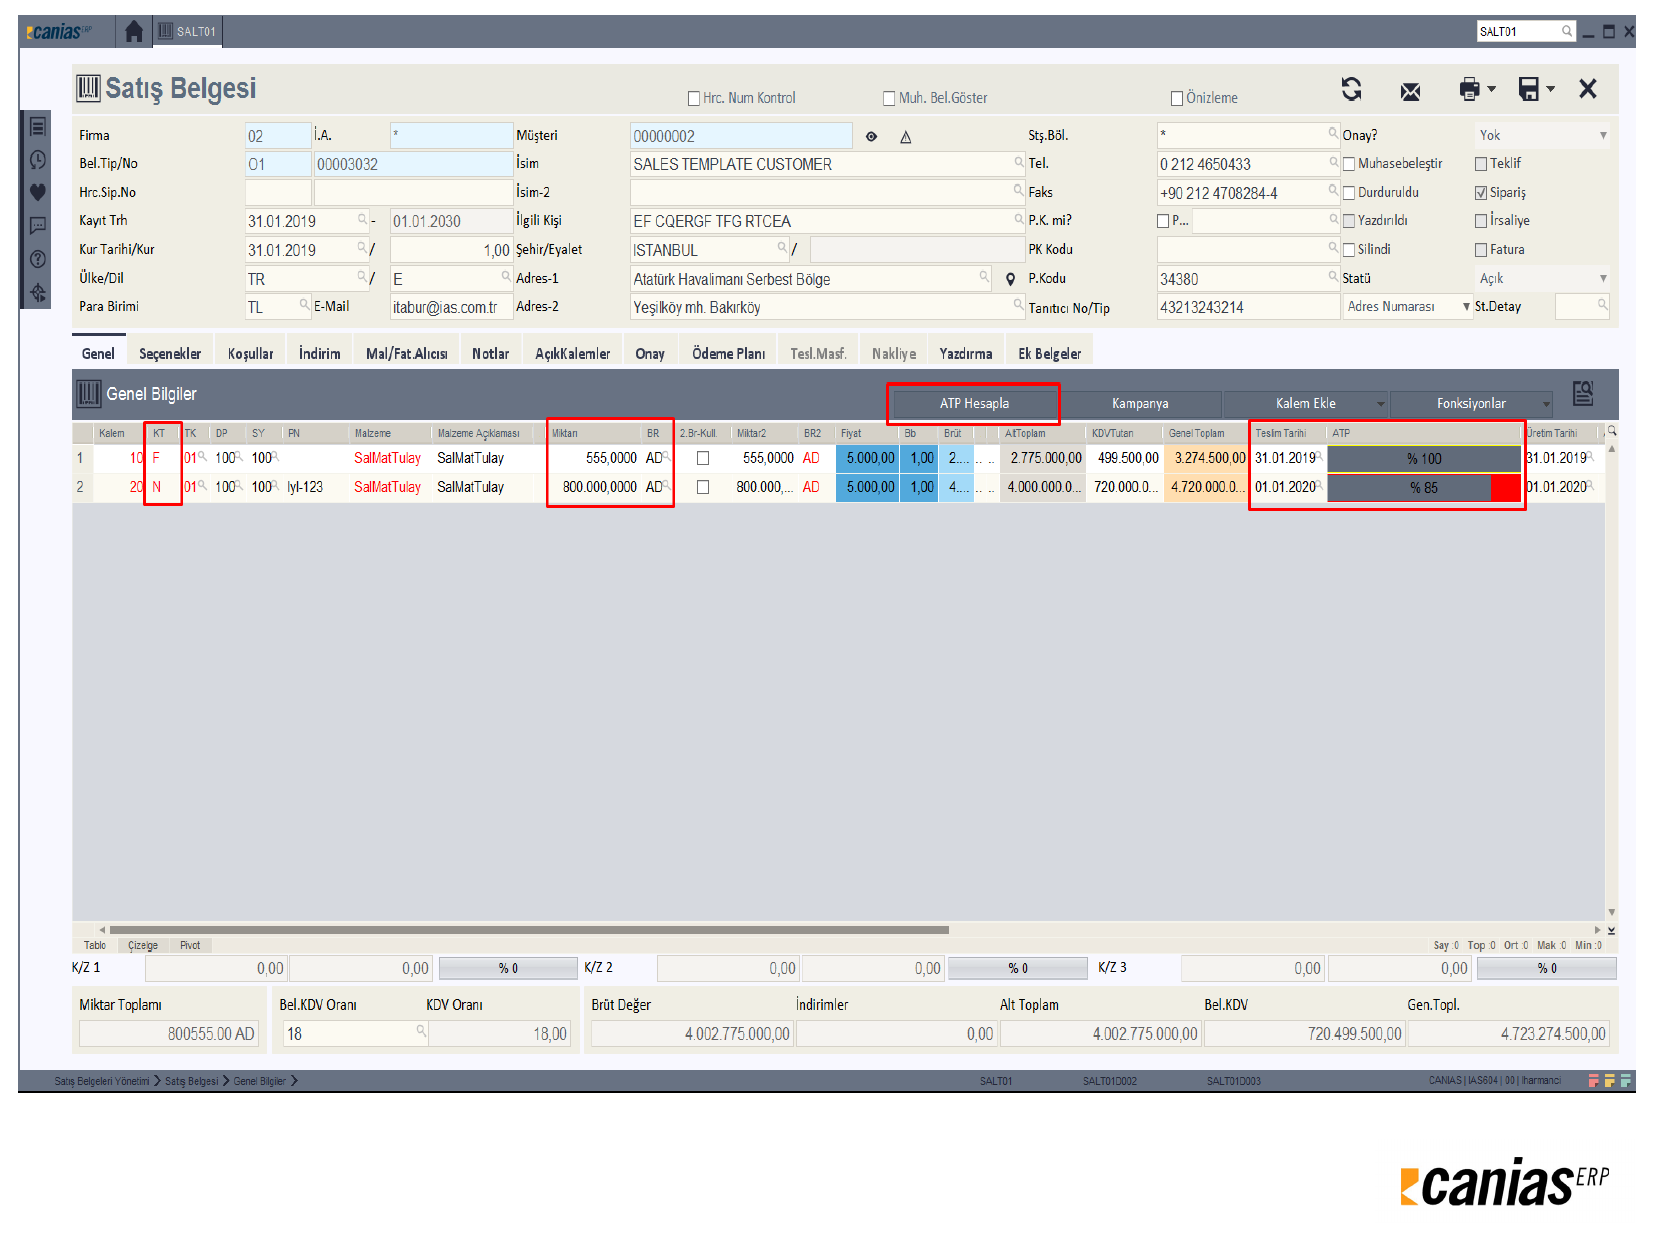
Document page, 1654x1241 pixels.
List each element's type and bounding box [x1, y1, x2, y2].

picture [18, 15, 1636, 1093]
picture [1375, 1139, 1635, 1223]
